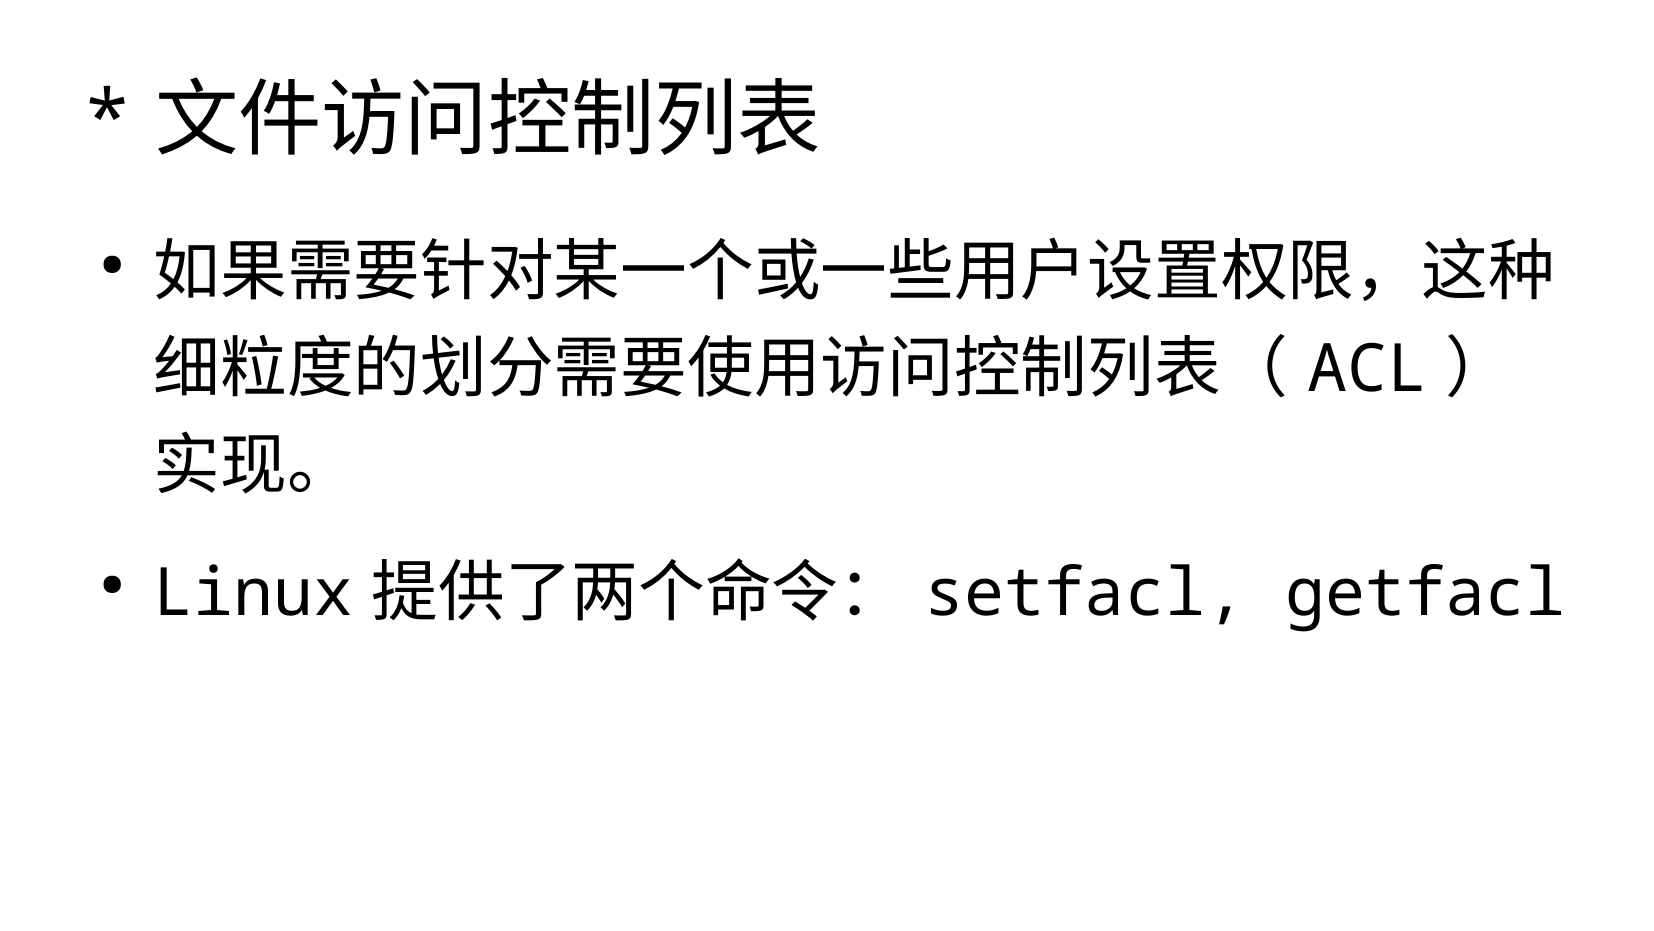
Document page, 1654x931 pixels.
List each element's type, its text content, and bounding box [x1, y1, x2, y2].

list 如果需要针对某一个或一些用户设置权限，这种细粒度的划分需要使用访问控制列表（ACL）实现。 Linux提供了两个命令：setfacl, getfacl [82, 217, 1571, 758]
title *文件访问控制列表 [82, 37, 1571, 189]
